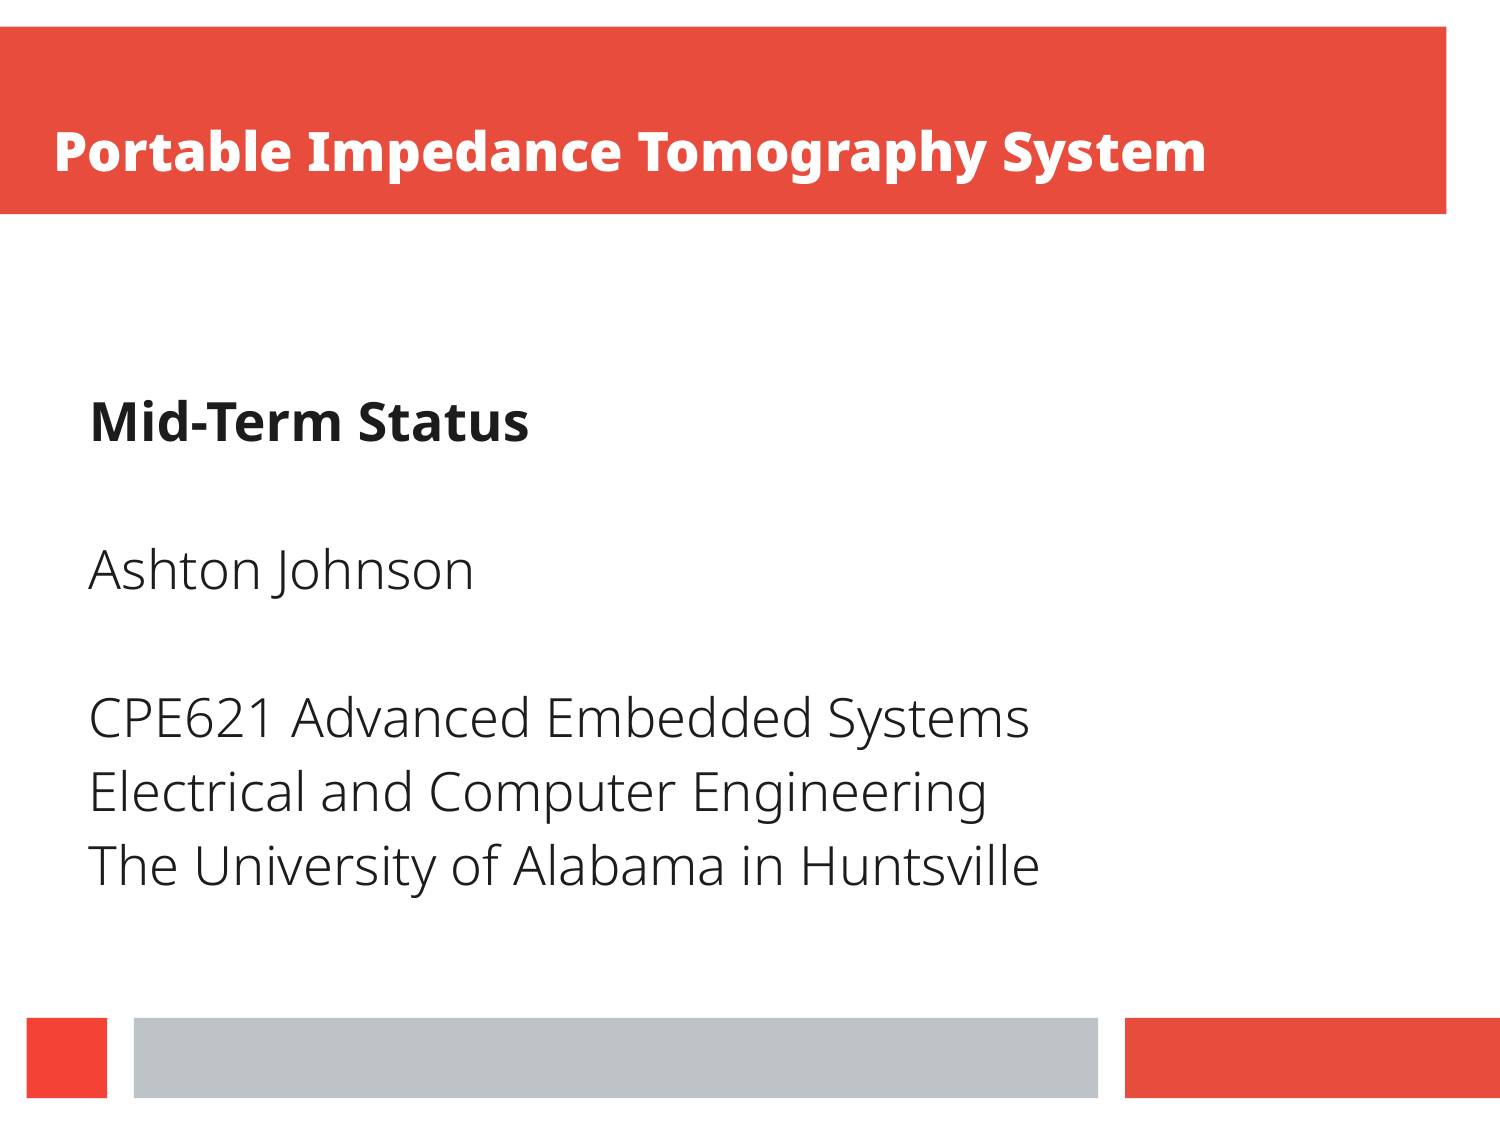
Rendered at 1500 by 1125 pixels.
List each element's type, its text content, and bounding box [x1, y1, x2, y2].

title Portable Impedance Tomography System [53, 53, 1447, 188]
subtitle Mid-Term Status Ashton Johnson CPE621 Advanced Embedded Systems Electrical and Computer Engineering The University of Alabama in Huntsville [53, 294, 1420, 992]
